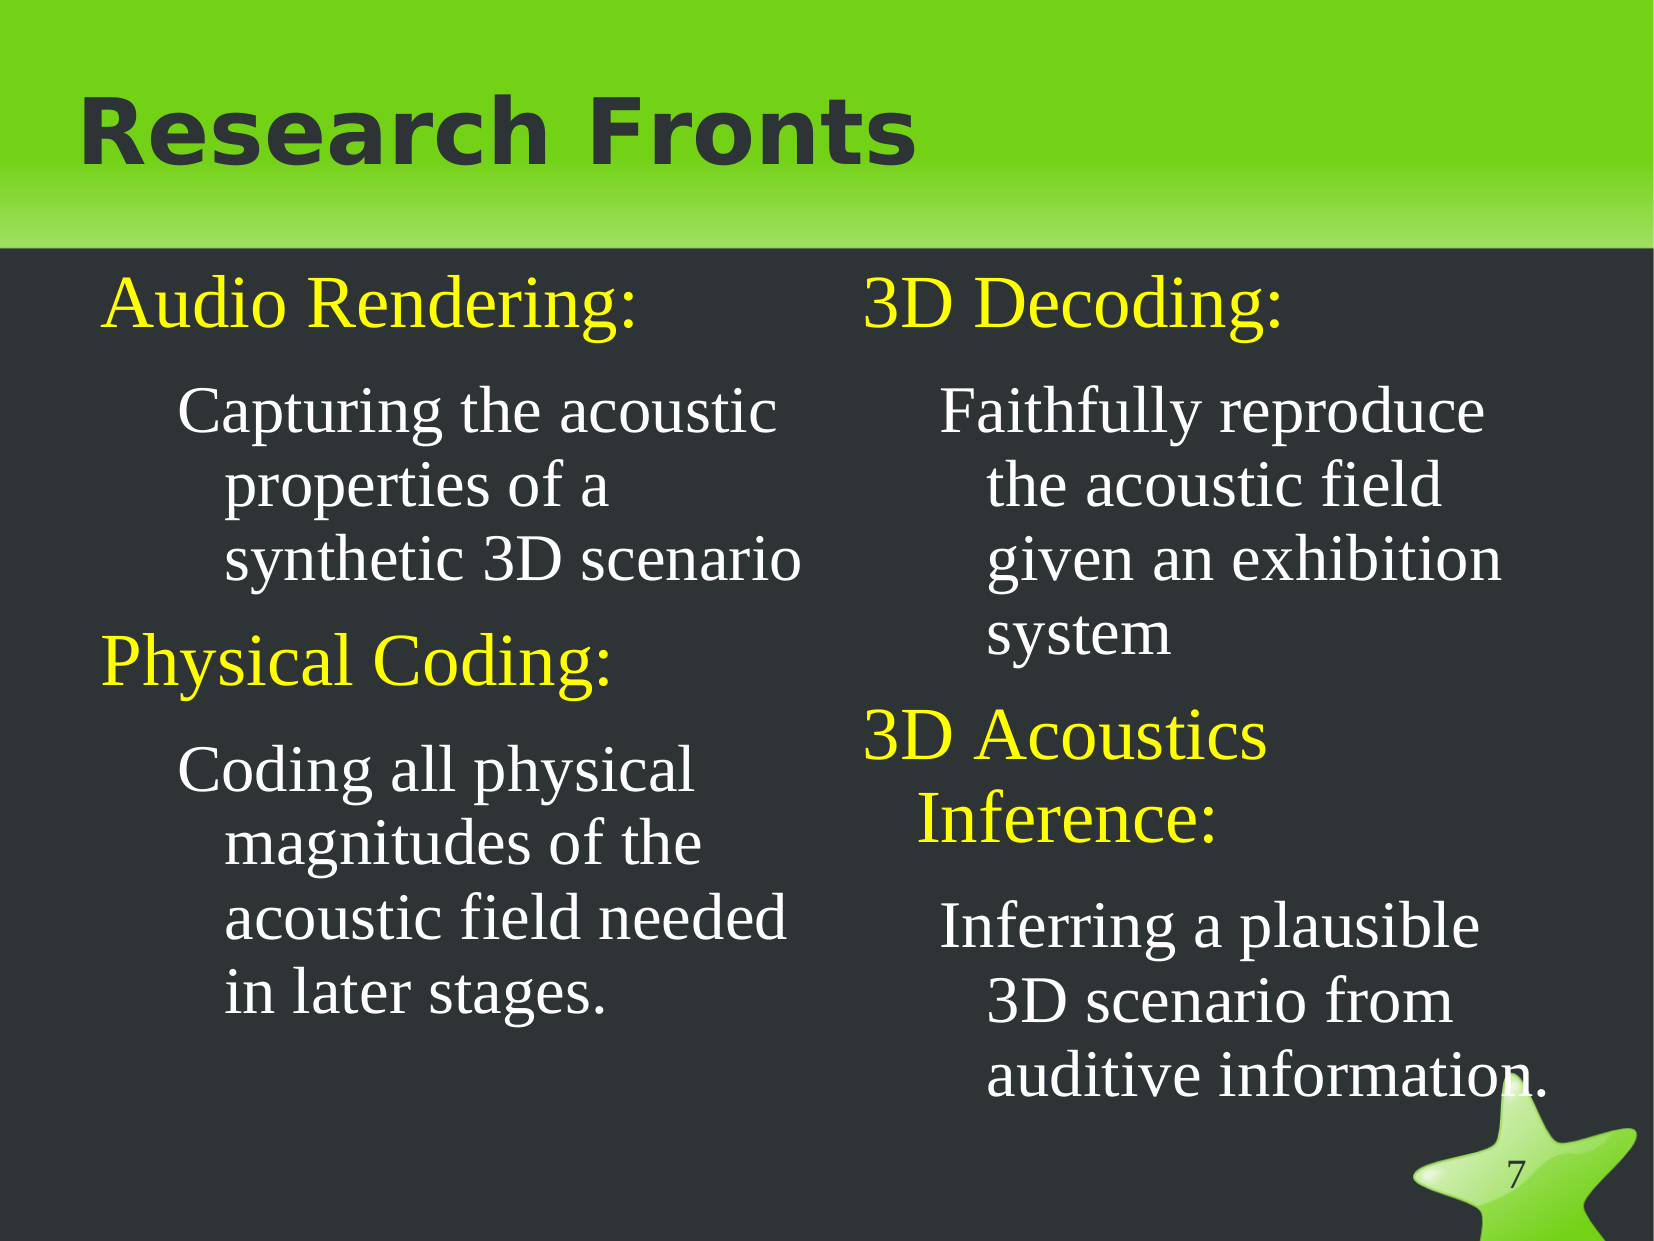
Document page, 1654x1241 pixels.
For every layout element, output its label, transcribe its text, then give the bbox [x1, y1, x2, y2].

title Research Fronts [76, 29, 1565, 237]
list 3D Decoding: Faithfully reproduce the acoustic field given an exhibition system 3D Acoustics Inference: Inferring a plausible 3D scenario from auditive information. [845, 260, 1572, 1182]
picture [0, 0, 1654, 1241]
list Audio Rendering: Capturing the acoustic properties of a synthetic 3D scenario Physical Coding: Coding all physical magnitudes of the acoustic field needed in later stages. [82, 260, 809, 1172]
